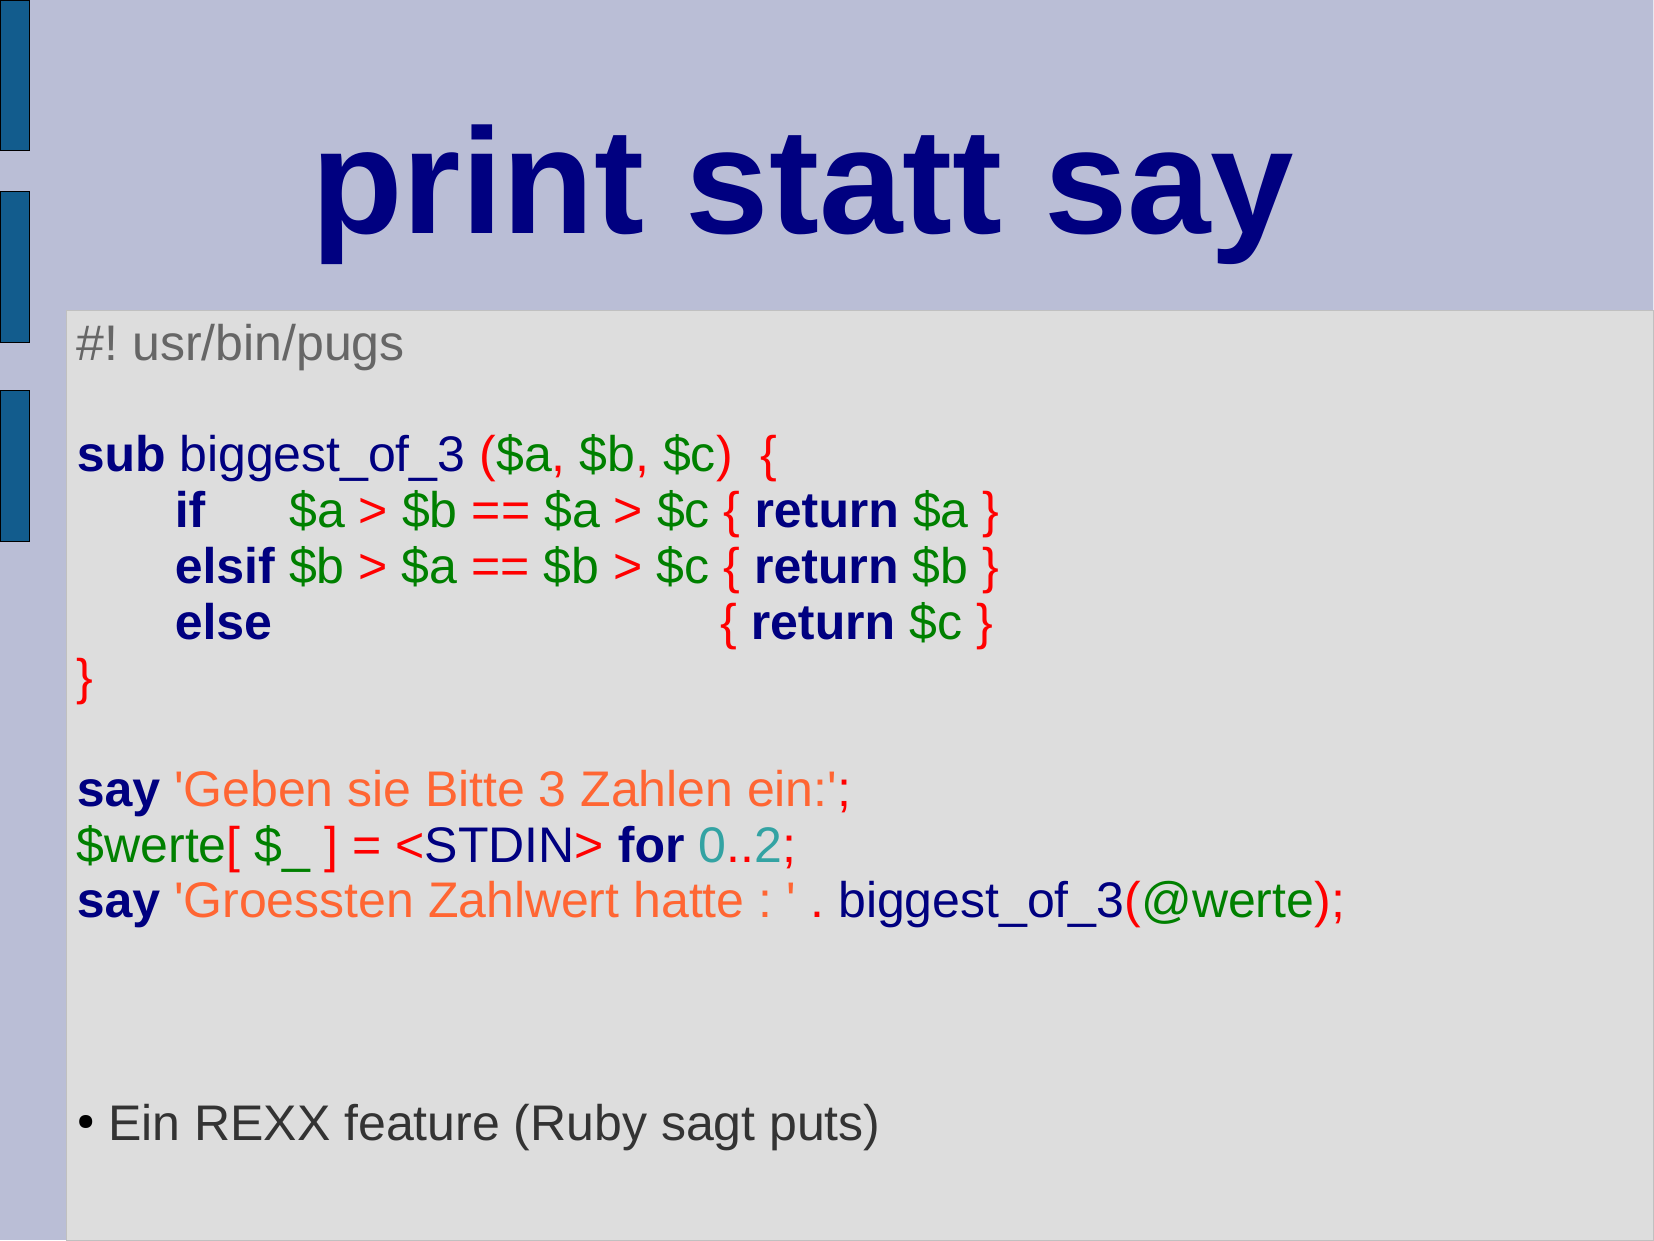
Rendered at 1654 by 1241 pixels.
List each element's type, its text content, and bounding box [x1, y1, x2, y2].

title print statt say [118, 78, 1531, 286]
list #! usr/bin/pugs sub biggest_of_3 ($a, $b, $c) { if $a > $b == $a > $c { return $a } elsif $b > $a == $b > $c { return $b } else { return $c } } say 'Geben sie Bitte 3 Zahlen ein:'; $werte[ $_ ] = <STDIN> for 0..2; say 'Groessten Zahlwert hatte : ' . biggest_of_3(@werte); Ein REXX feature (Ruby sagt puts) [76, 315, 1625, 1182]
